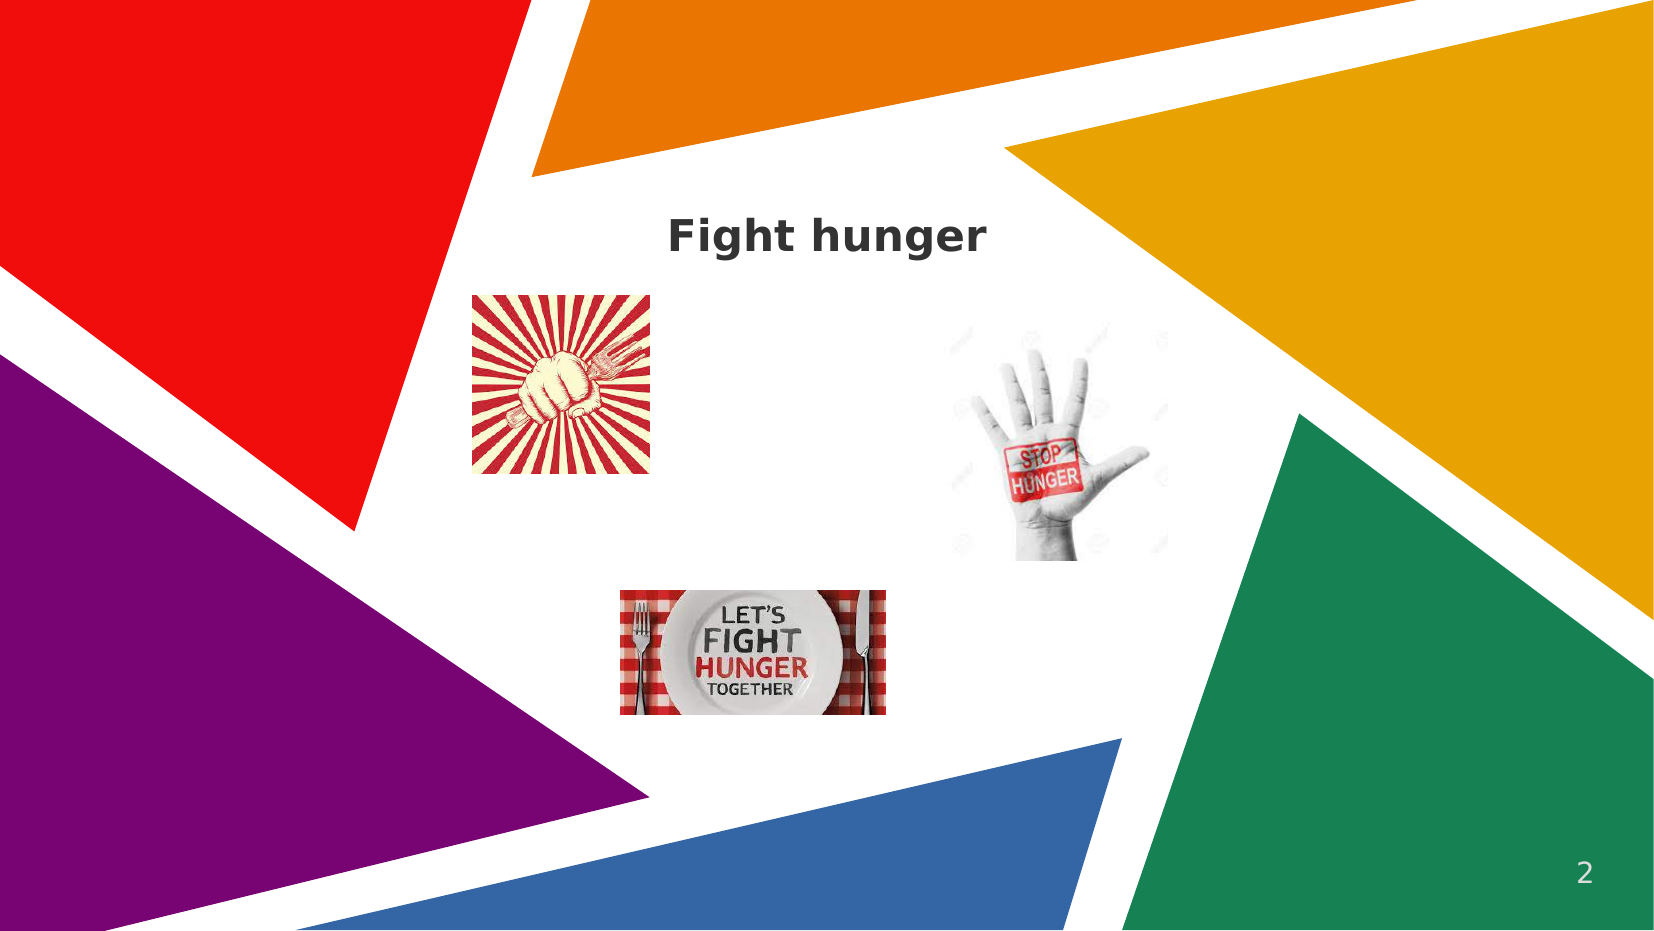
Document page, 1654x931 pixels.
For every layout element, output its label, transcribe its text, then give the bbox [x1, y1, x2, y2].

picture [944, 322, 1168, 562]
picture [620, 590, 886, 715]
title Fight hunger [472, 147, 1182, 325]
picture [472, 295, 650, 474]
